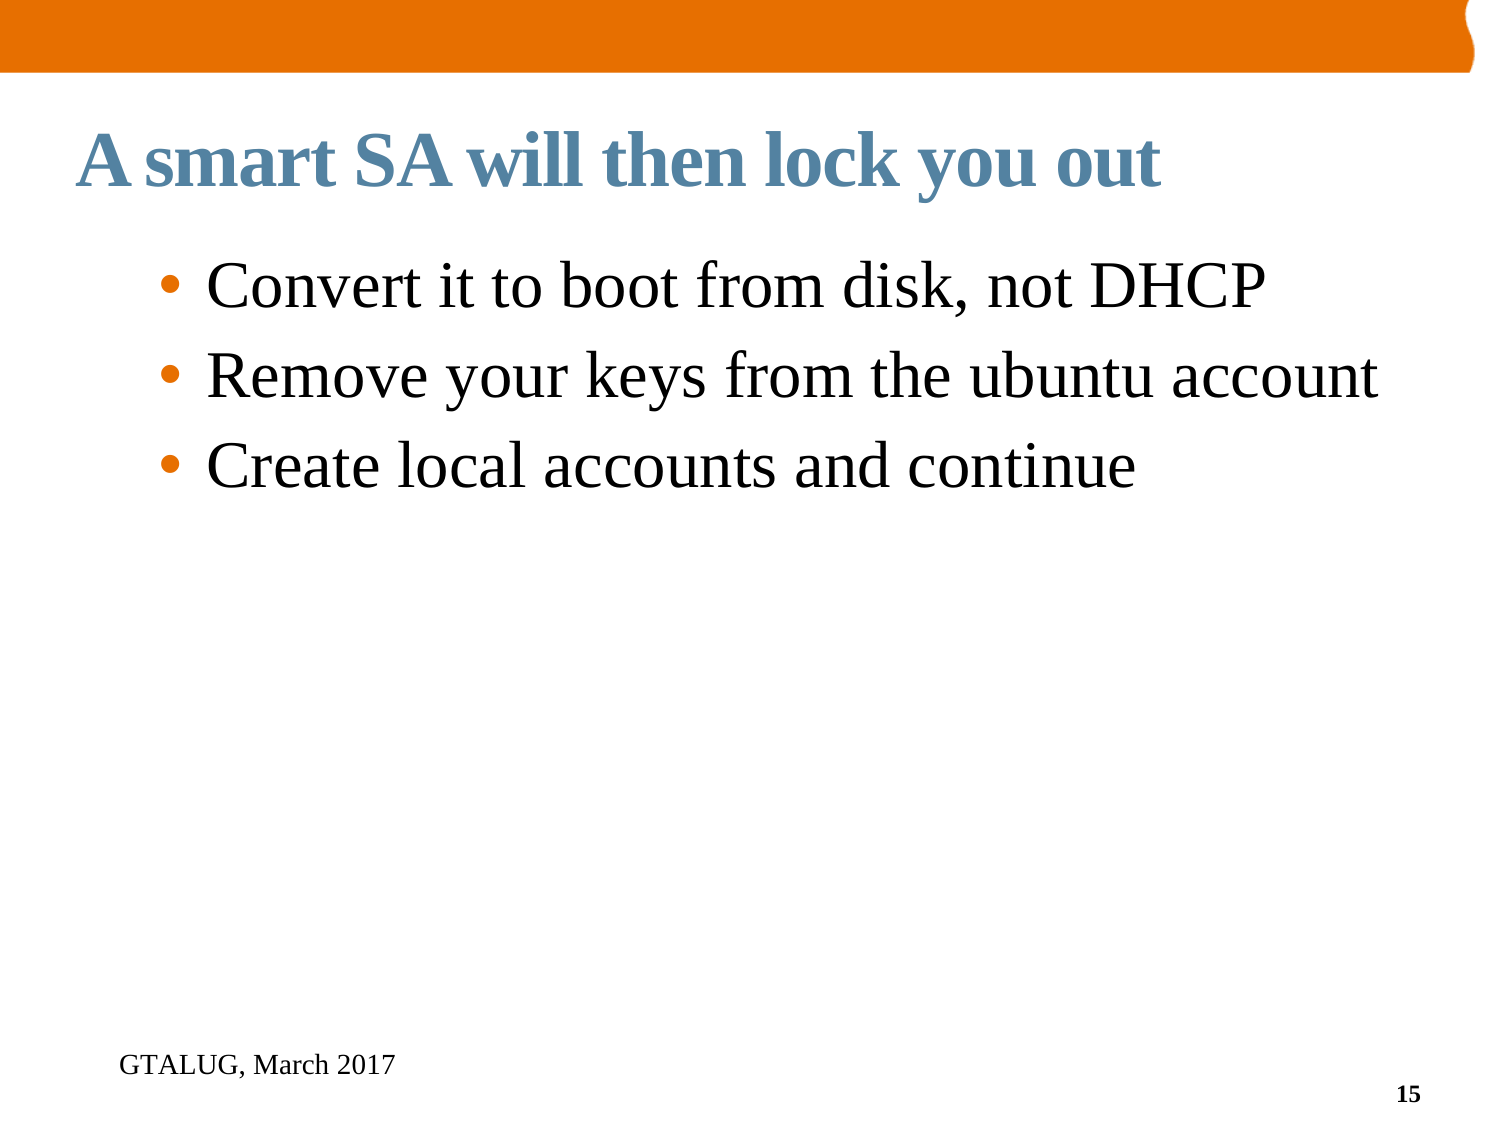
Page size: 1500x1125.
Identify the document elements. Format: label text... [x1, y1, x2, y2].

picture [0, 0, 1500, 75]
title A smart SA will then lock you out [75, 122, 1438, 228]
list Convert it to boot from disk, not DHCP Remove your keys from the ubuntu account Create local accounts and continue [64, 257, 1402, 1017]
